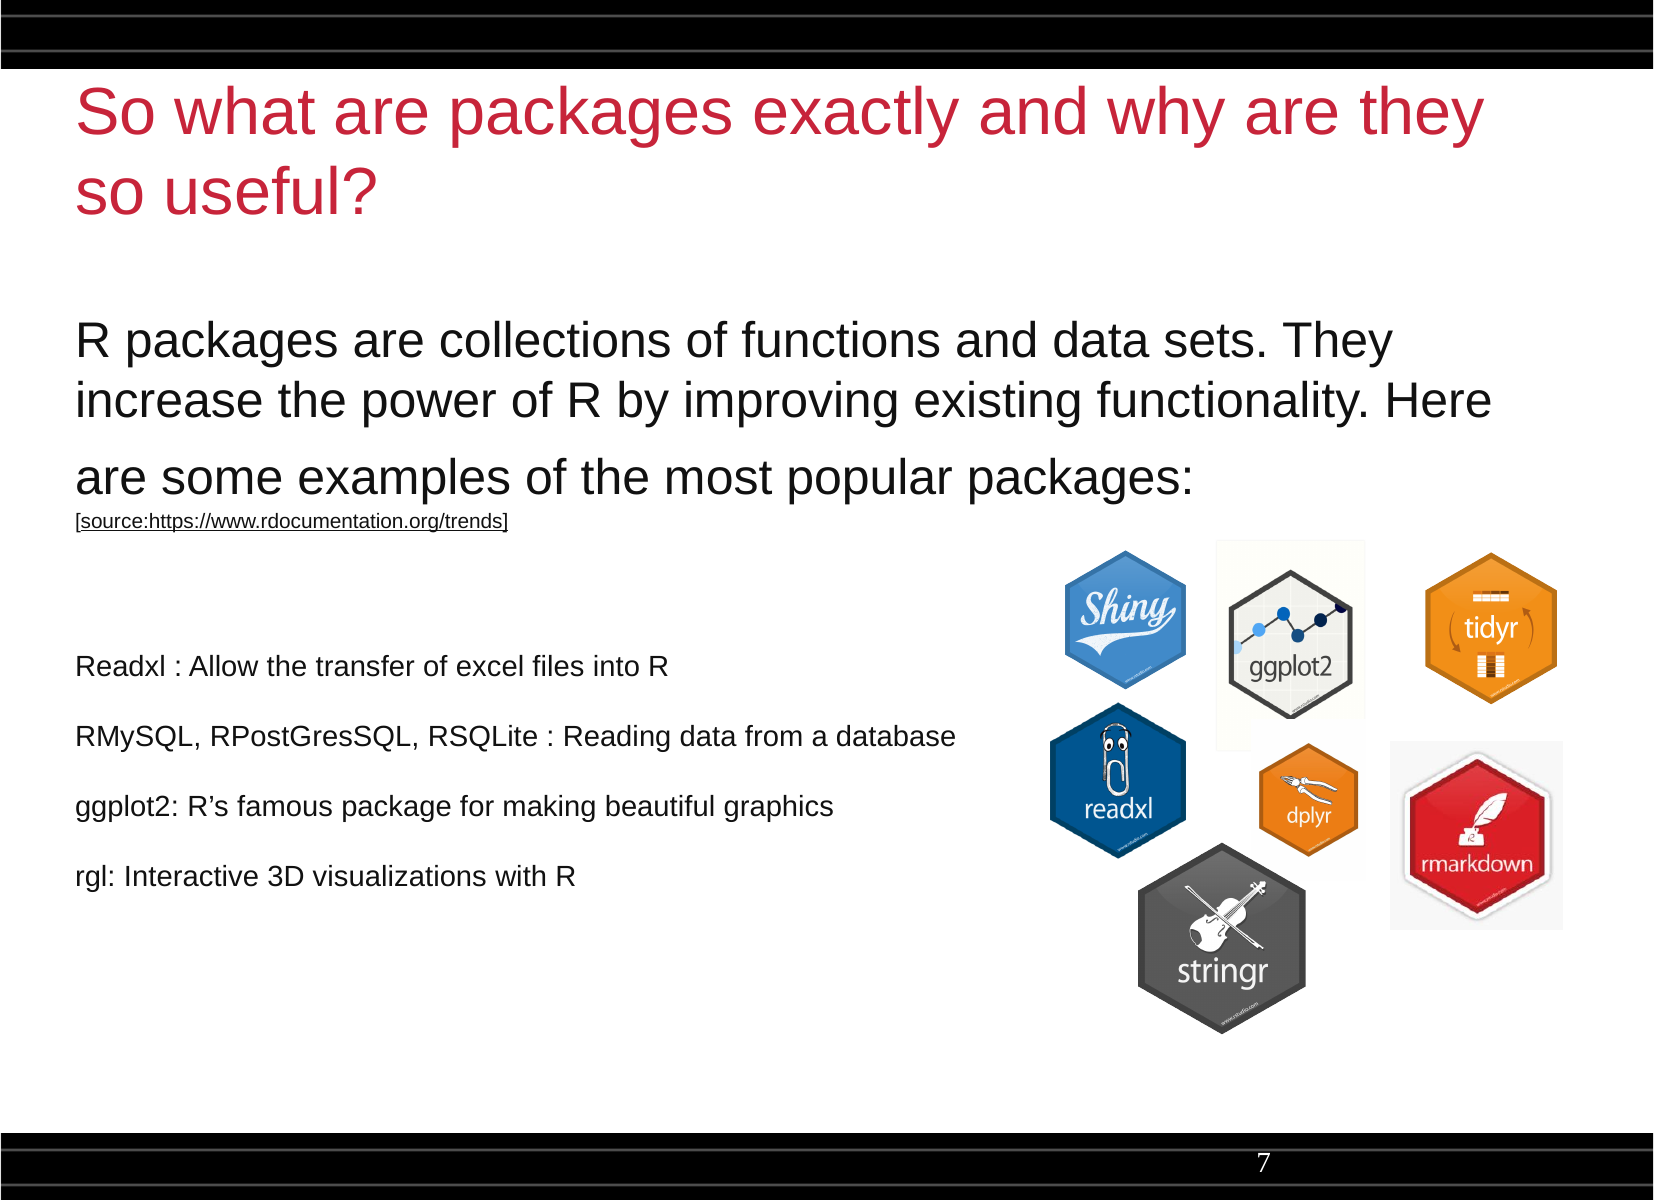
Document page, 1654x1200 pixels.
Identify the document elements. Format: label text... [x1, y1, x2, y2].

picture [1425, 552, 1557, 706]
title So what are packages exactly and why are they so useful? R packages are collections of functions and data sets. They increase the power of R by improving existing functionality. Here are some examples of the most popular packages: [source:https://www.rdocumentation.org/trends] Readxl : Allow the transfer of excel files into R RMySQL, RPostGresSQL, RSQLite : Reading data from a database ggplot2: R’s famous package for making beautiful graphics rgl: Interactive 3D visualizations with R [75, 0, 1563, 1200]
picture [1065, 550, 1186, 691]
picture [1390, 741, 1563, 931]
picture [1050, 539, 1366, 1036]
